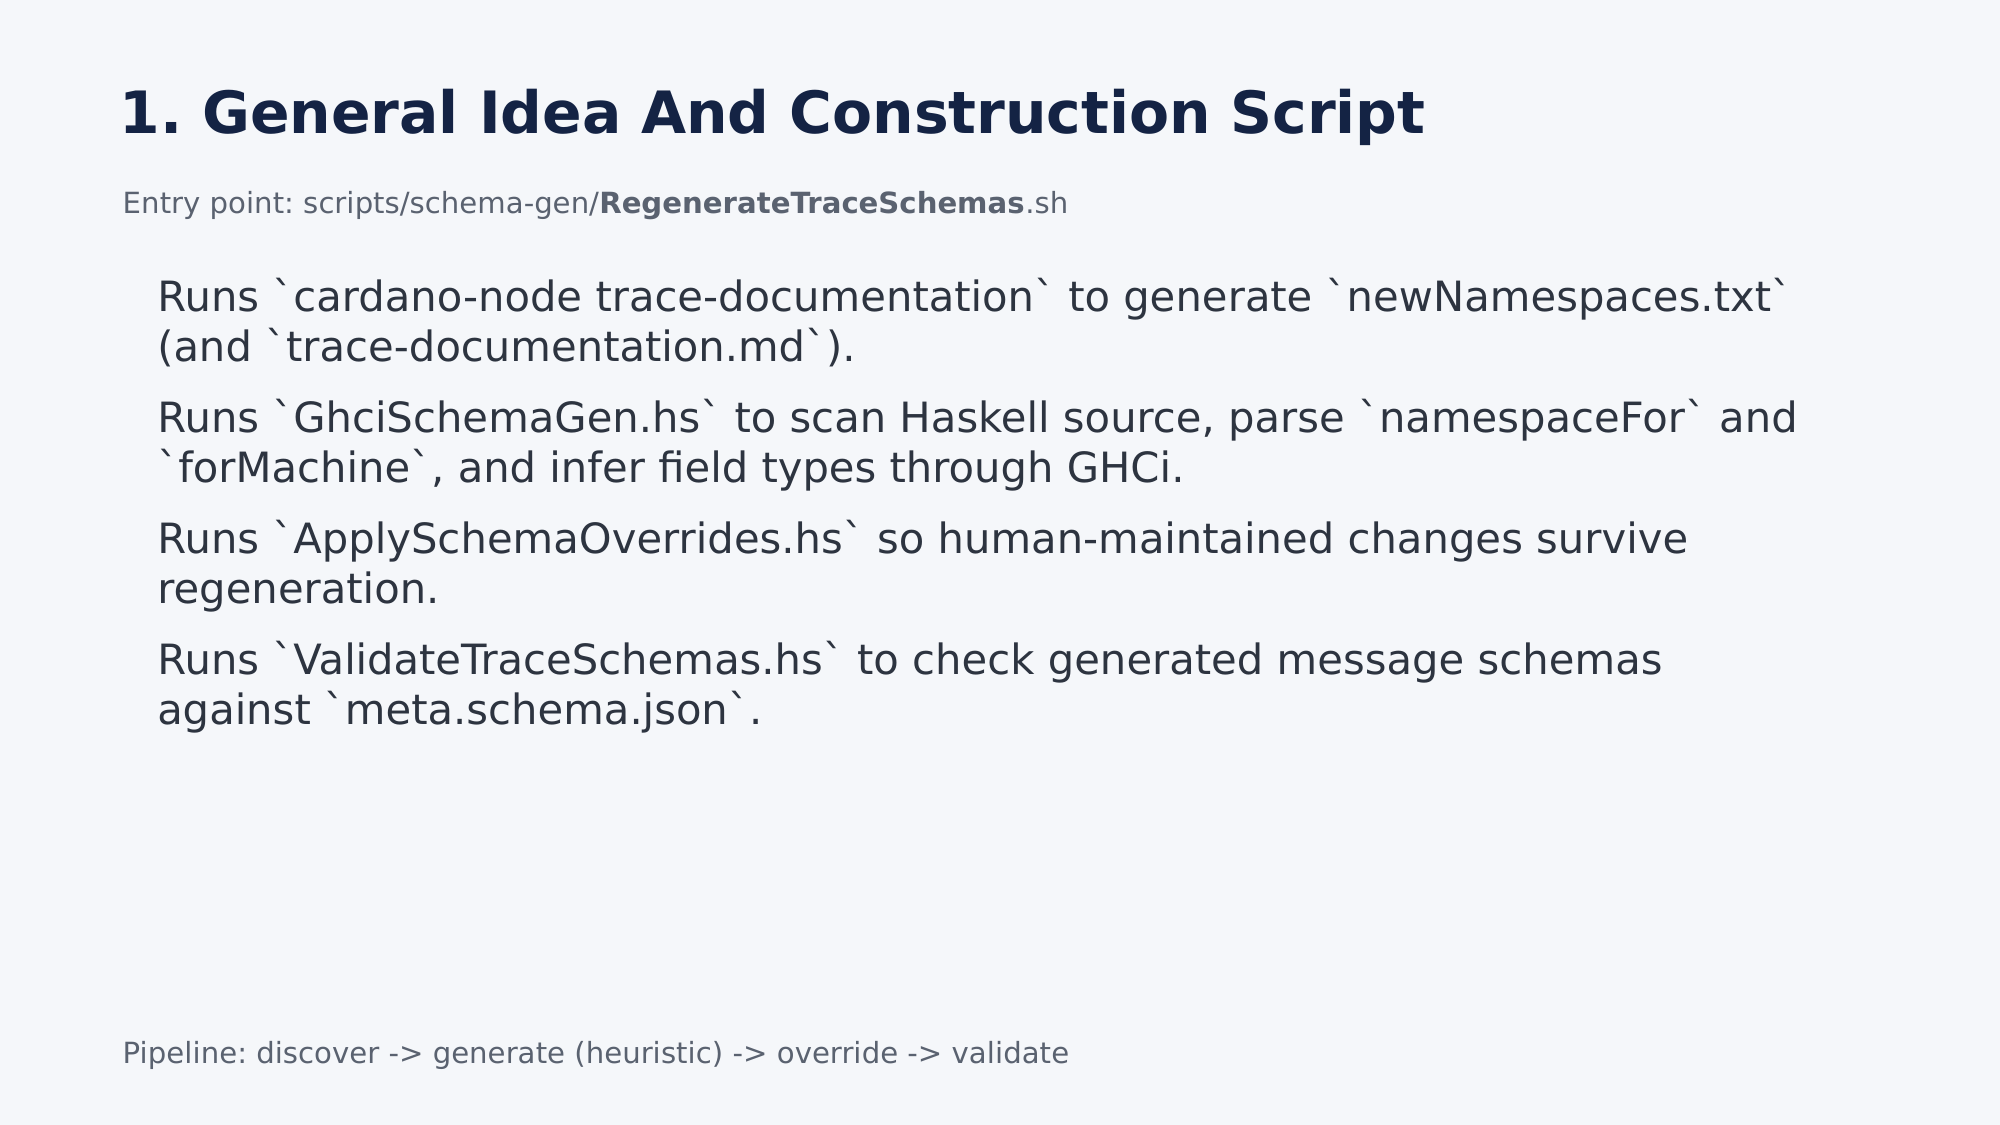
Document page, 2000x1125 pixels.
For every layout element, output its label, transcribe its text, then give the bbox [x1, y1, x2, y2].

text_box 1. General Idea And Construction Script [104, 67, 1441, 153]
text_box Pipeline: discover -> generate (heuristic) -> override -> validate [107, 1027, 1086, 1078]
text_box Runs `cardano-node trace-documentation` to generate `newNamespaces.txt` (and `trace-documentation.md`). Runs `GhciSchemaGen.hs` to scan Haskell source, parse `namespaceFor` and `forMachine`, and infer field types through GHCi. Runs `ApplySchemaOverrides.hs` so human-maintained changes survive regeneration. Runs `ValidateTraceSchemas.hs` to check generated message schemas against `meta.schema.json`. [142, 262, 1823, 741]
text_box Entry point: scripts/schema-gen/RegenerateTraceSchemas.sh [107, 176, 1084, 227]
